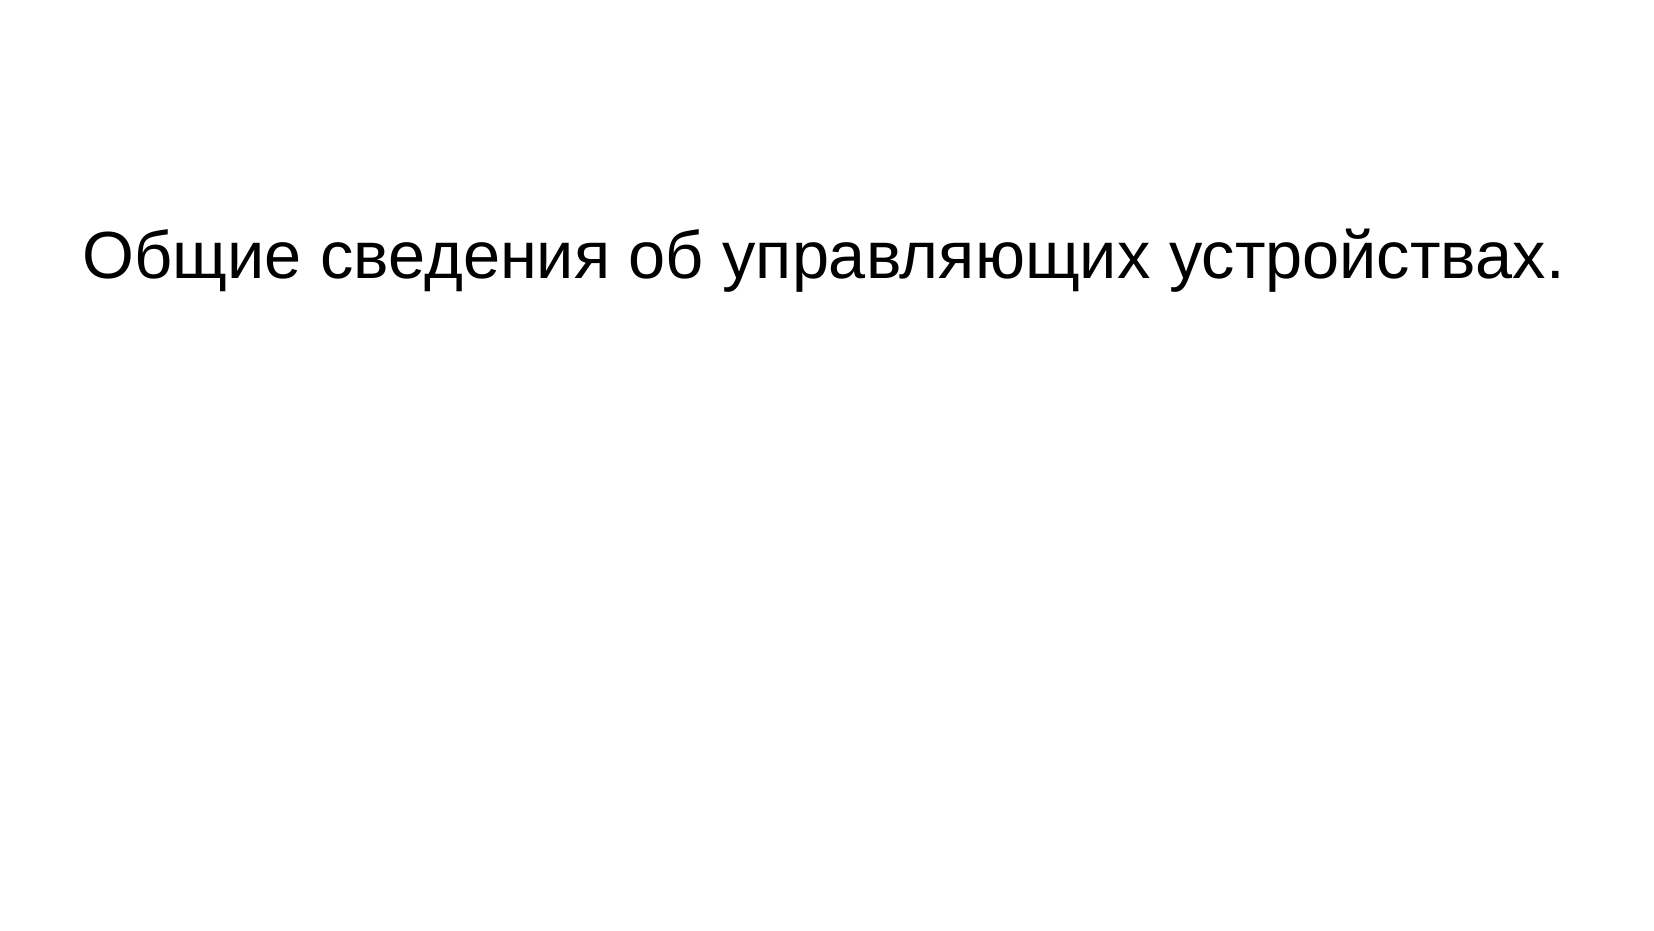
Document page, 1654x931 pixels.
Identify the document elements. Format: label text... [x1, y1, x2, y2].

list Общие сведения об управляющих устройствах. [82, 217, 1571, 758]
